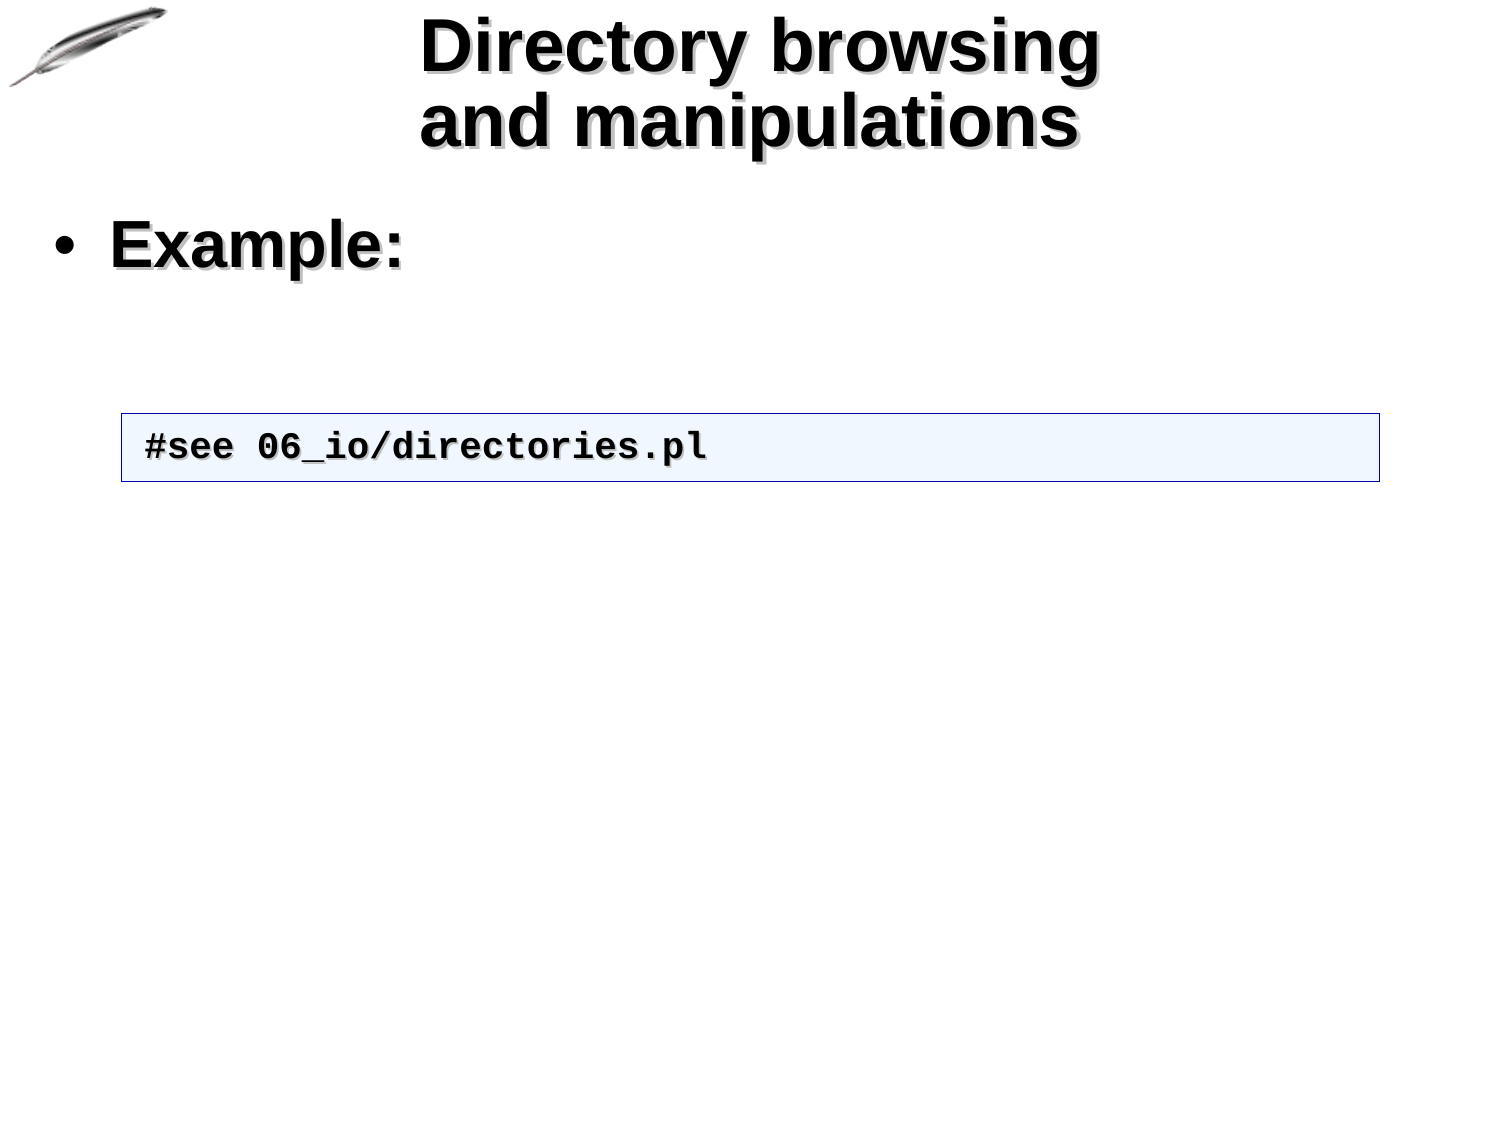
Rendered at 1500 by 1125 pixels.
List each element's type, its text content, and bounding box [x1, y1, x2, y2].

text_box #see 06_io/directories.pl [120, 413, 1380, 482]
title Directory browsing and manipulations [419, 0, 1459, 176]
list Example: [53, 207, 1447, 1084]
picture [5, 5, 173, 89]
